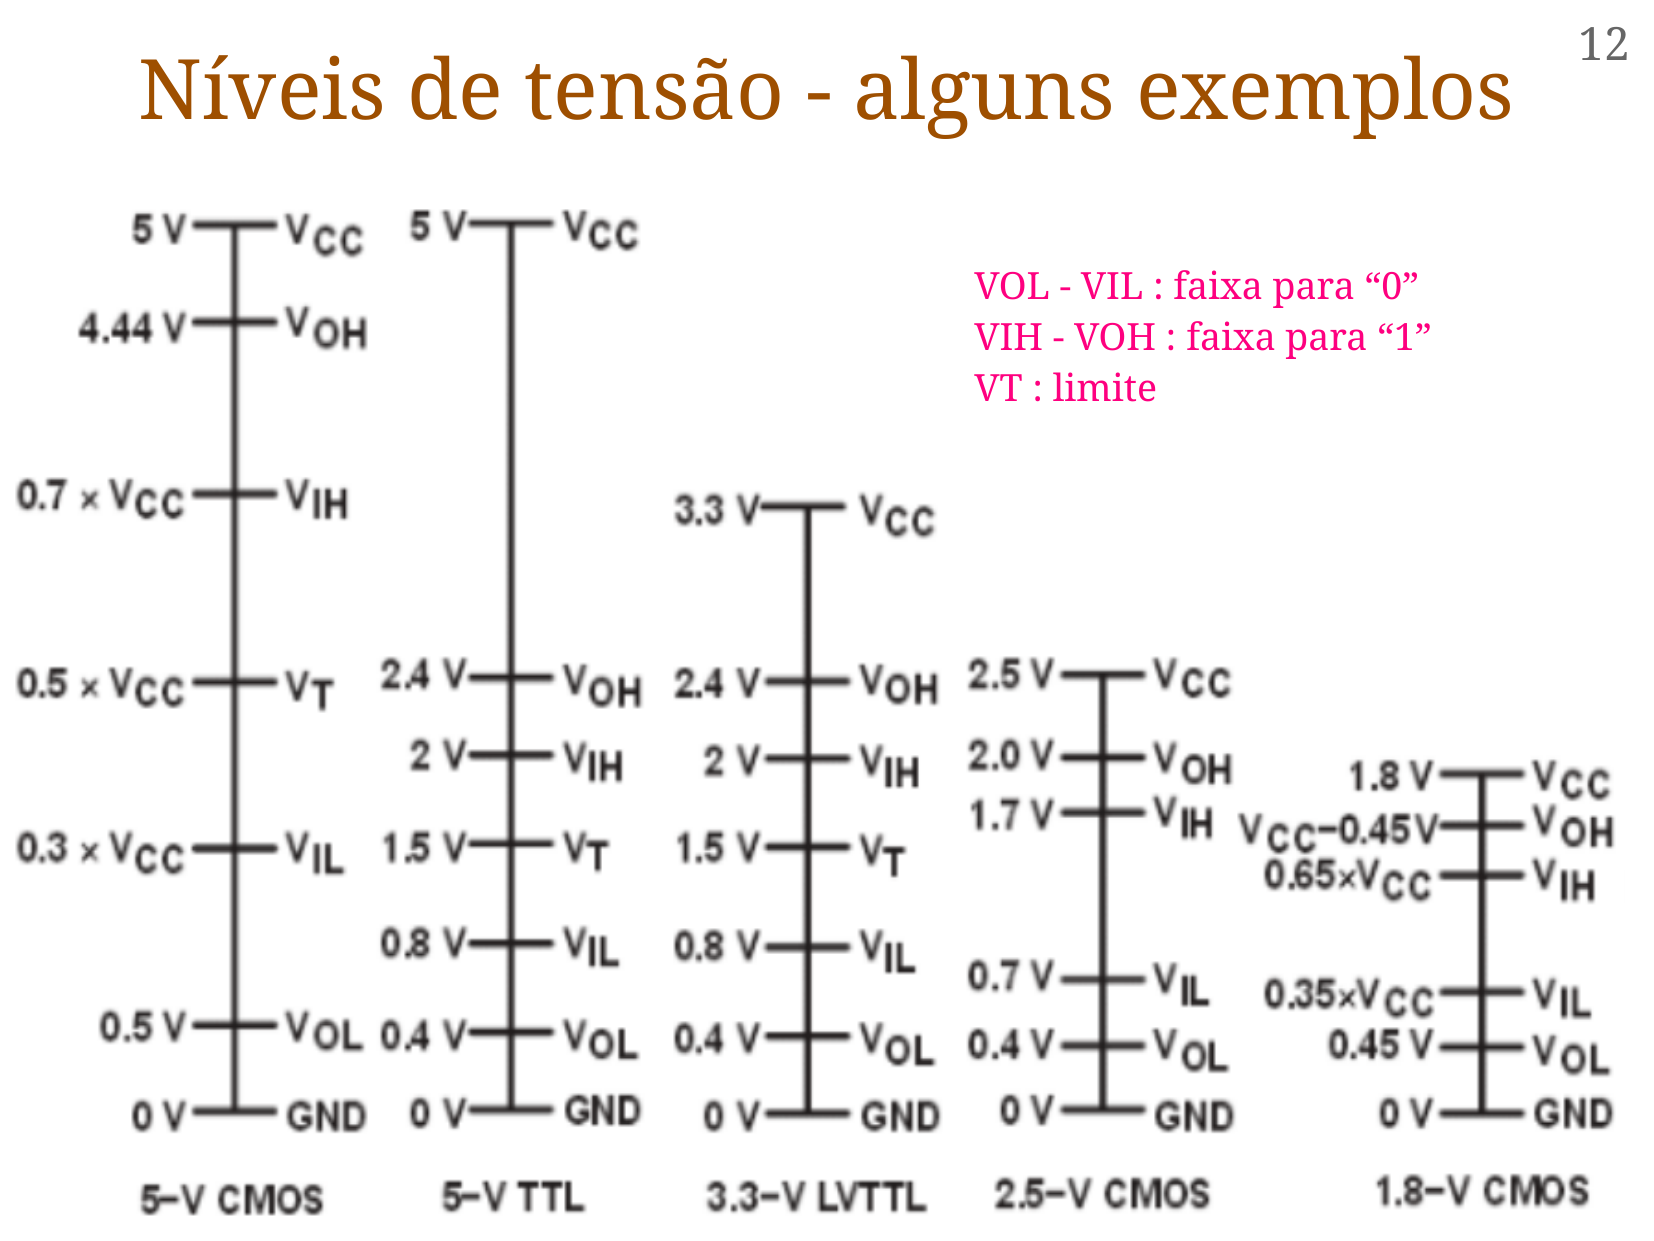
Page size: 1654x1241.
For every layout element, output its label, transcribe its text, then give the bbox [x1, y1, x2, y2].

title Níveis de tensão - alguns exemplos [59, 29, 1595, 148]
picture [14, 206, 1625, 1226]
text_box VOL - VIL : faixa para “0” VIH - VOH : faixa para “1” VT : limite [959, 252, 1625, 421]
